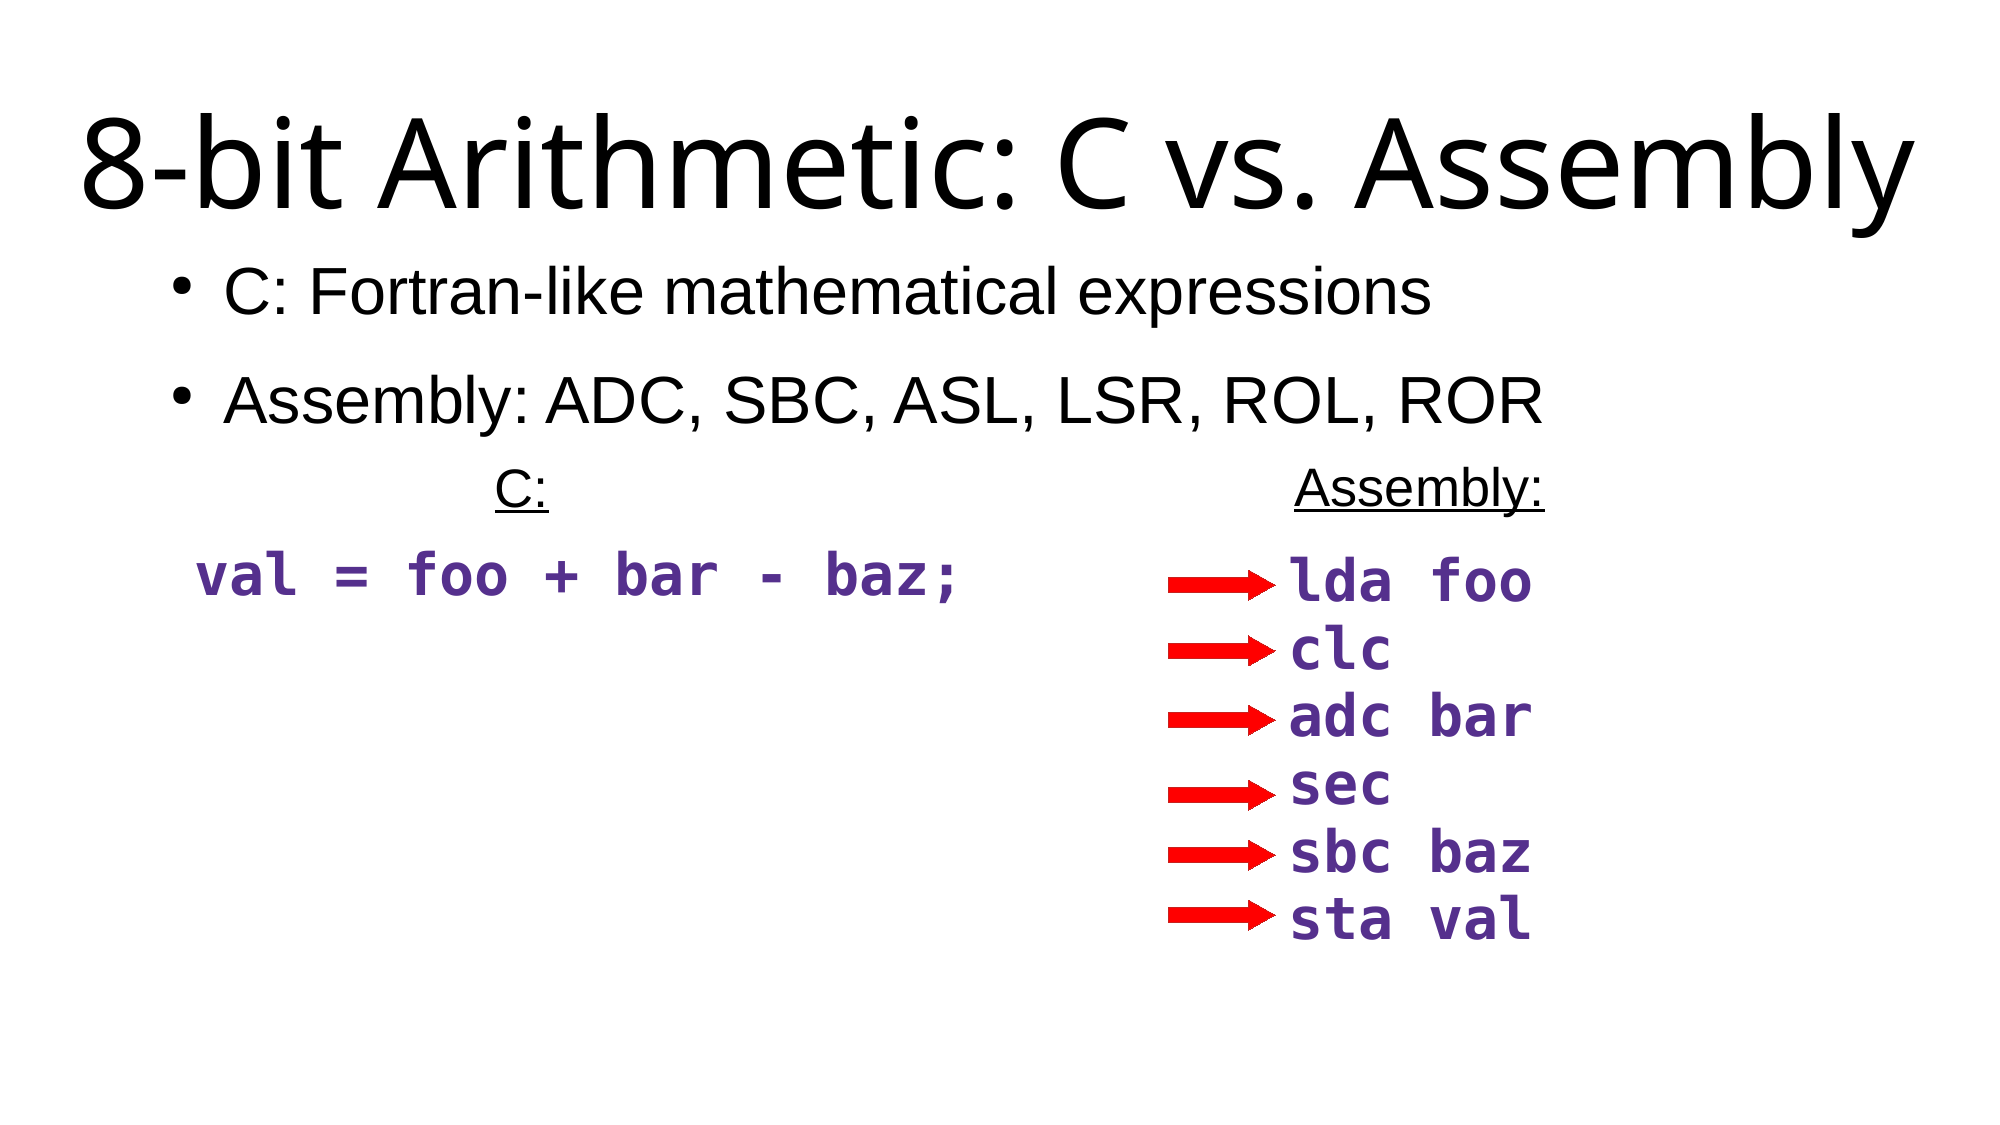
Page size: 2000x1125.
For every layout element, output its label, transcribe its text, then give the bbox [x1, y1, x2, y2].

text_box [1168, 635, 1276, 666]
text_box [1168, 840, 1276, 871]
text_box [1168, 570, 1276, 601]
text_box [1168, 900, 1276, 931]
text_box [1168, 780, 1276, 811]
text_box C: [480, 450, 761, 527]
text_box val = foo + bar - baz; [180, 534, 982, 916]
list C: Fortran-like mathematical expressions Assembly: ADC, SBC, ASL, LSR, ROL, ROR [137, 278, 1862, 466]
text_box Assembly: [1279, 450, 1561, 526]
text_box [1168, 705, 1276, 736]
text_box lda foo clc adc bar sec sbc baz sta val [1168, 539, 1726, 1104]
title 8-bit Arithmetic: C vs. Assembly [30, 59, 1966, 278]
